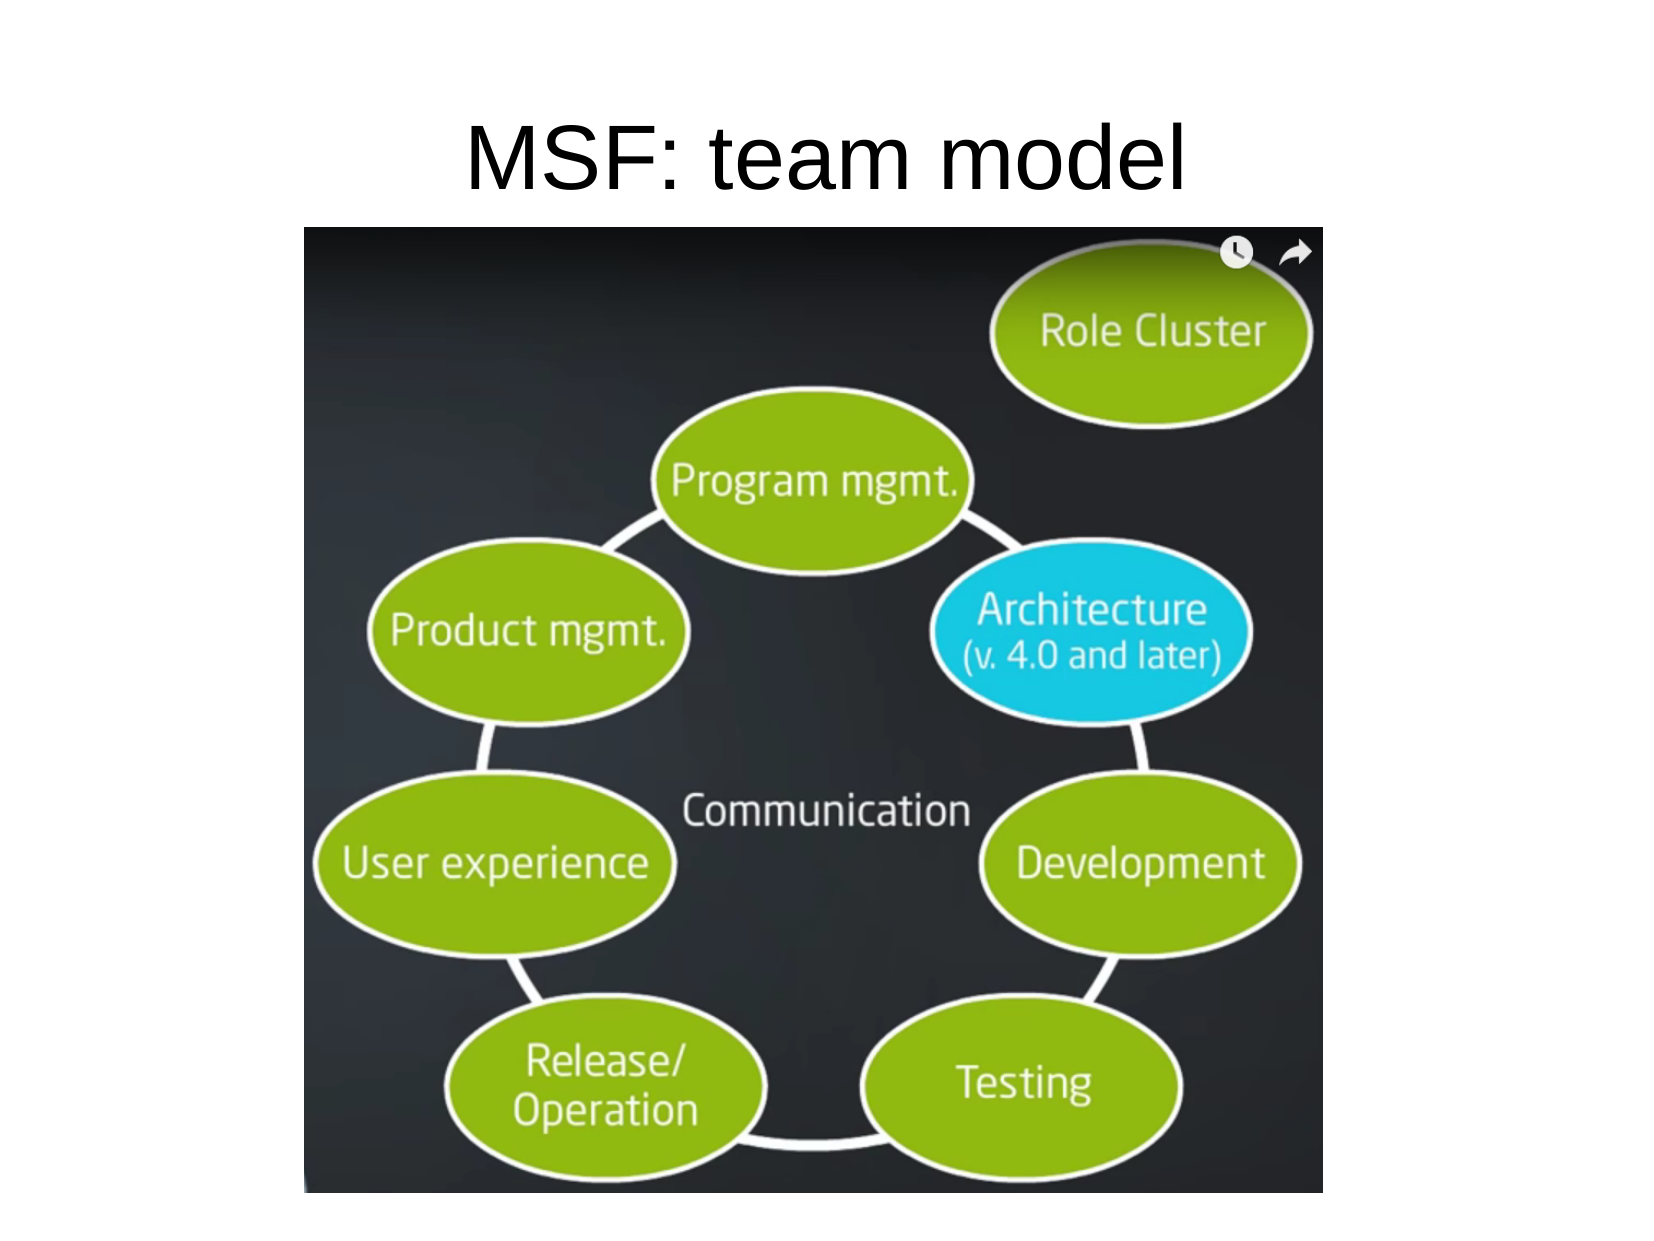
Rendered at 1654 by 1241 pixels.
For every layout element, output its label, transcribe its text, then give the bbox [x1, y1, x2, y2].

title MSF: team model [82, 49, 1571, 257]
picture [304, 227, 1323, 1193]
